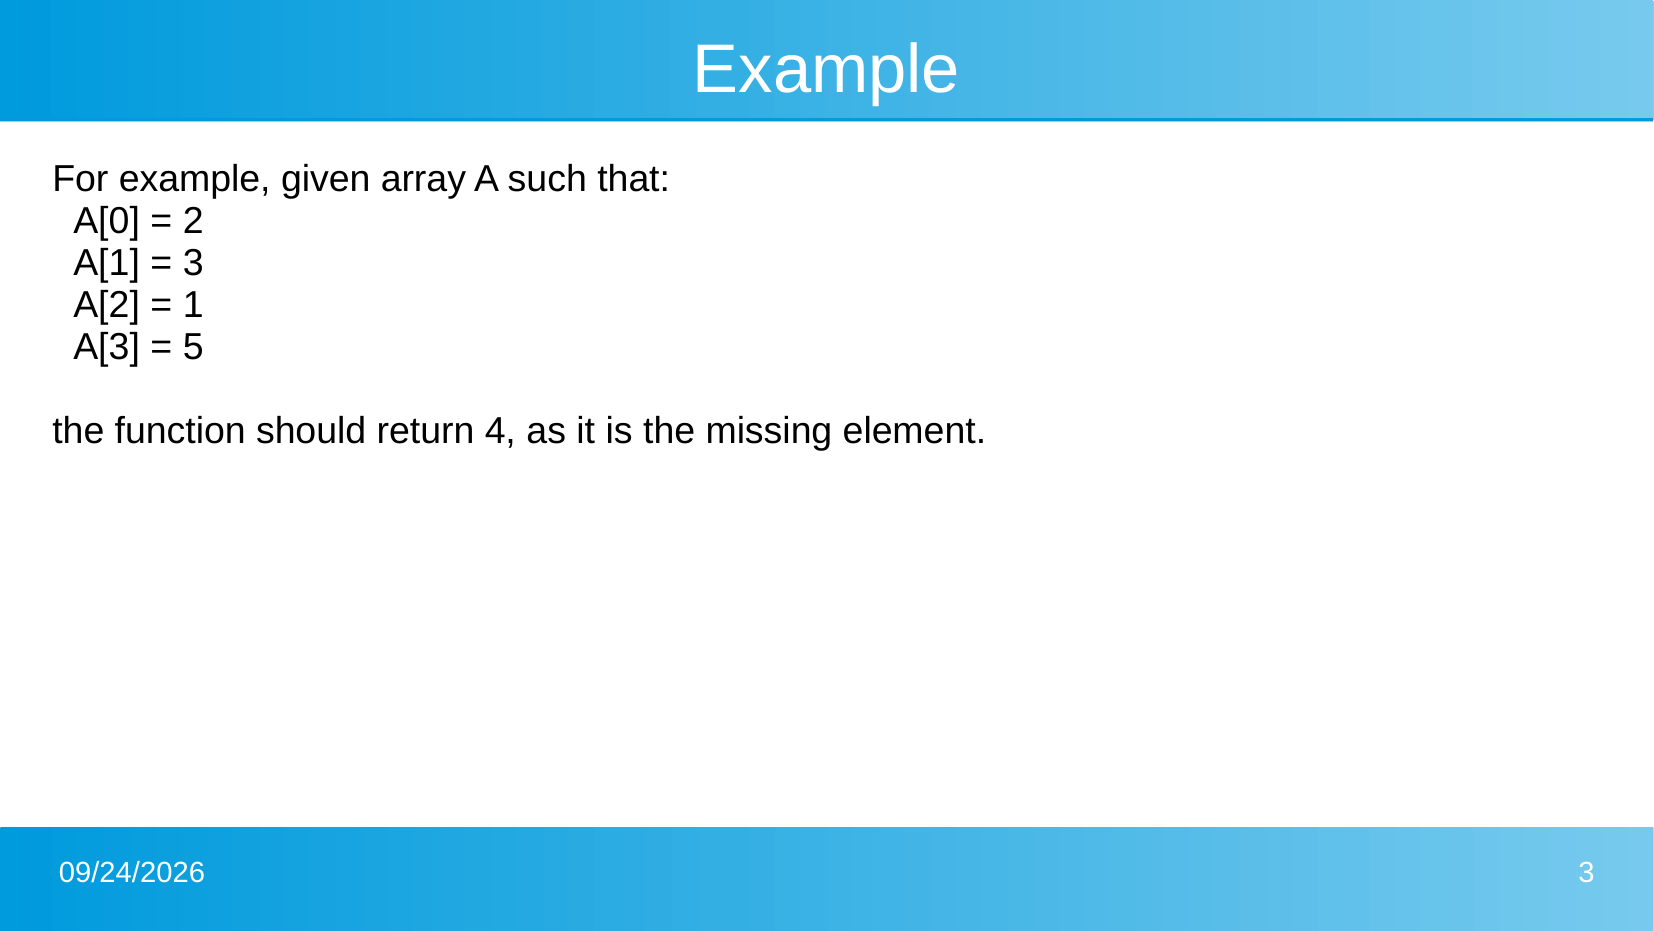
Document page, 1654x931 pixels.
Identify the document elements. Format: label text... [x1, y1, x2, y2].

text_box For example, given array A such that: A[0] = 2 A[1] = 3 A[2] = 1 A[3] = 5 the function should return 4, as it is the missing element. [37, 150, 1613, 676]
title Example [59, 29, 1595, 108]
